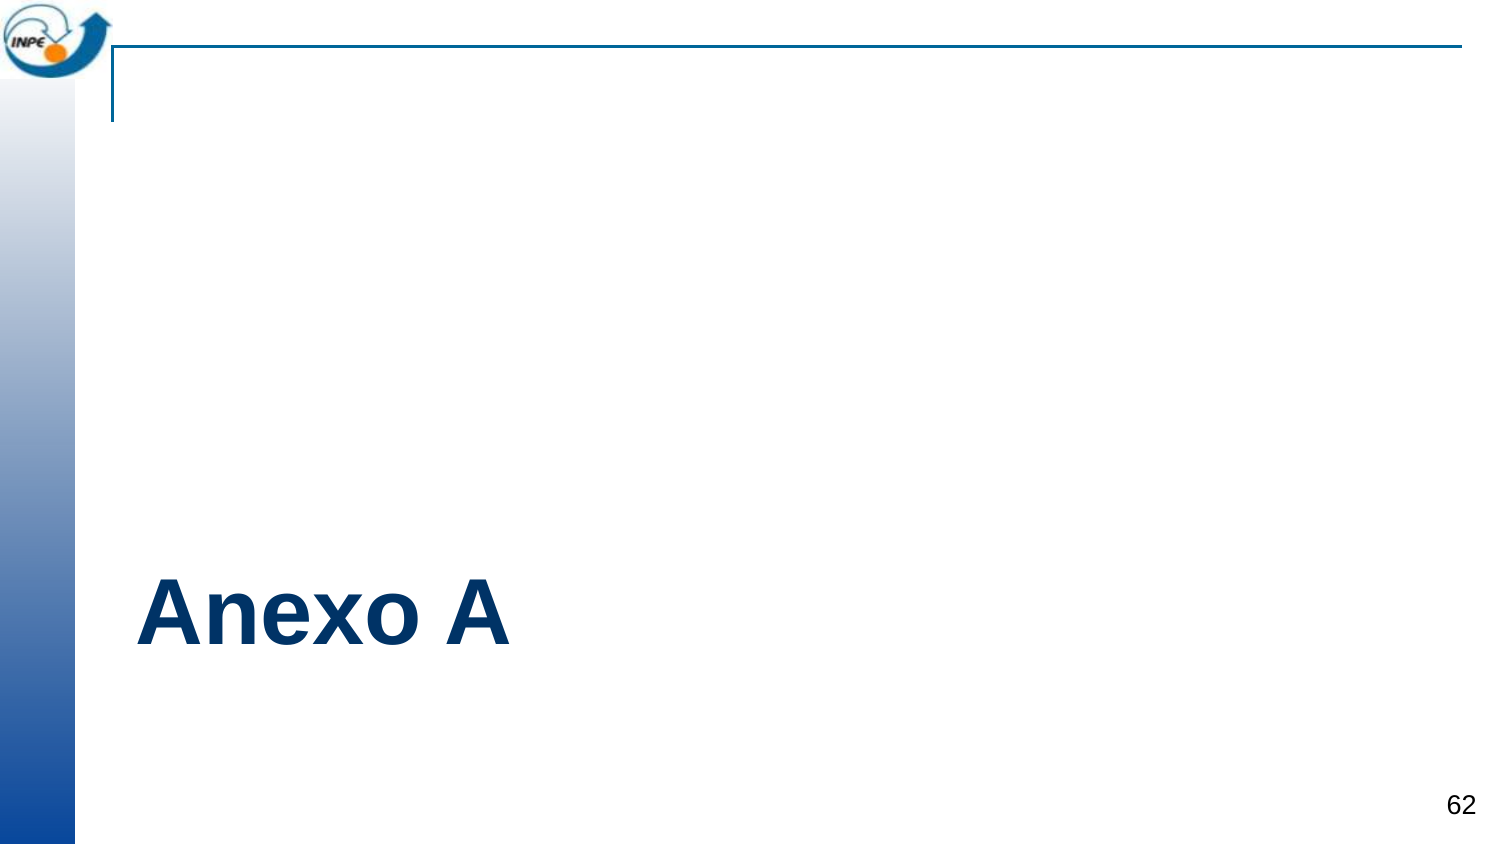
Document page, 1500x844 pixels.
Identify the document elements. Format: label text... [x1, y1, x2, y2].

title Anexo A [118, 542, 1394, 710]
slide_number <number> [1403, 779, 1494, 844]
picture [0, 0, 113, 79]
